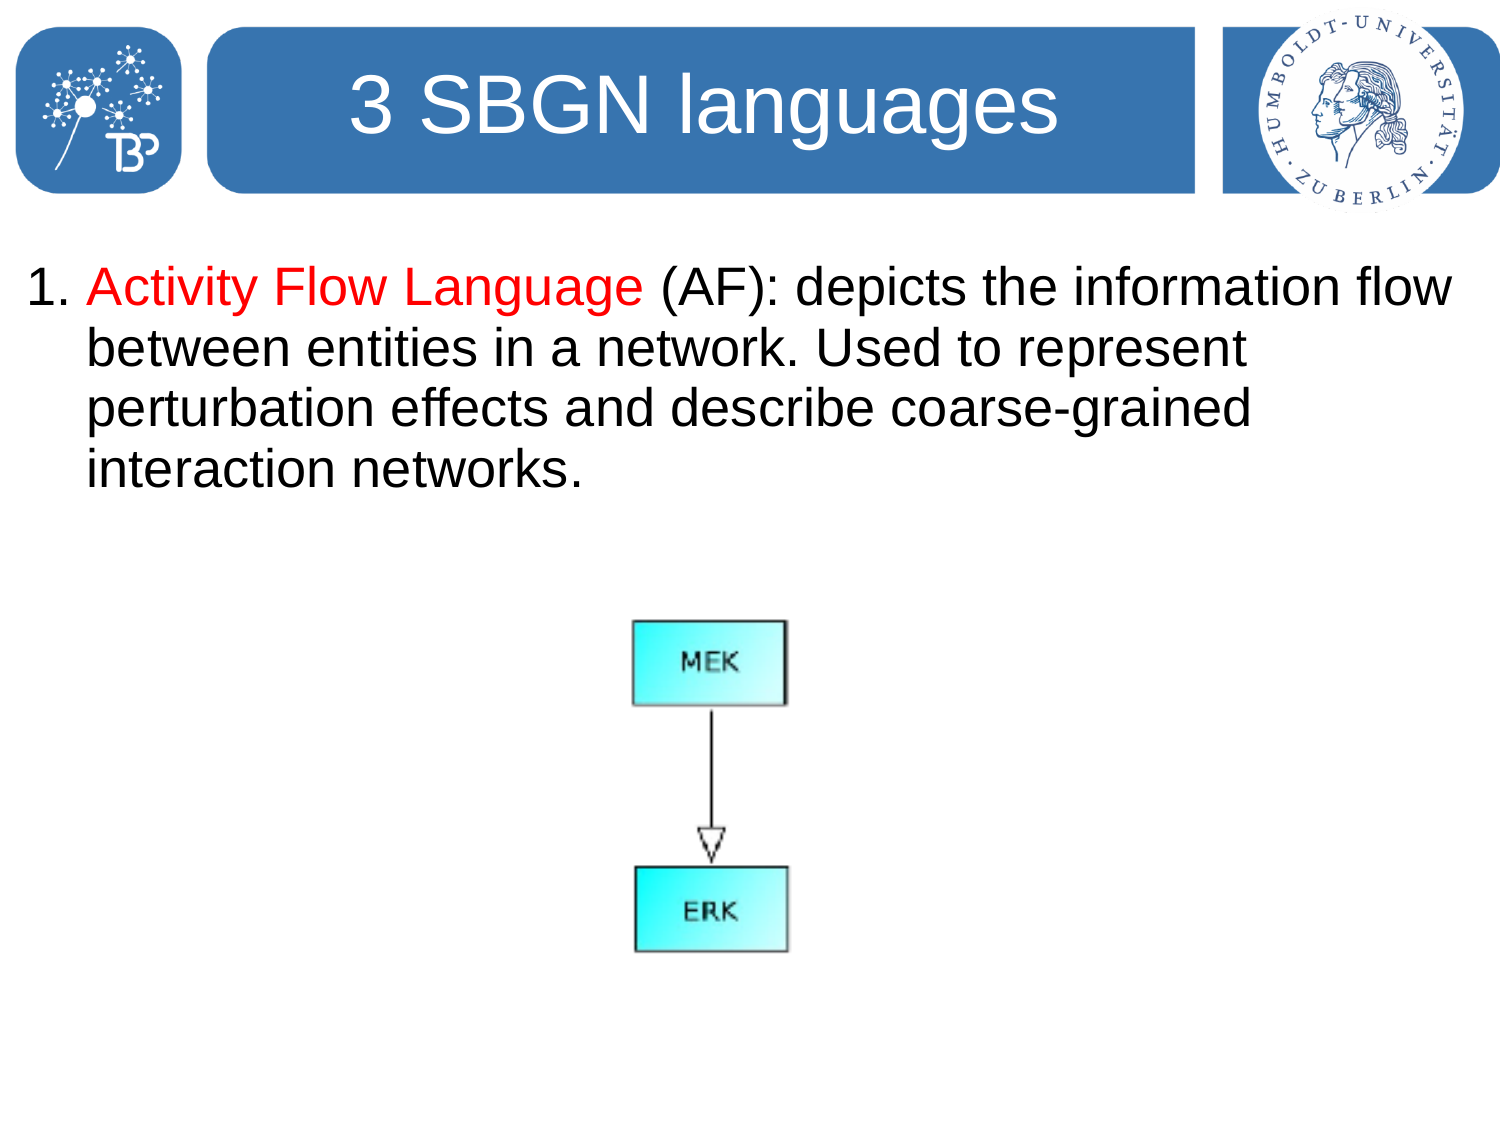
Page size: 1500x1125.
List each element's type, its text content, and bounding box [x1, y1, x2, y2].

title 3 SBGN languages [240, 45, 1171, 165]
text_box 1. Activity Flow Language (AF): depicts the information flow between entities in a network. Used to represent perturbation effects and describe coarse-grained interaction networks. [11, 249, 1486, 661]
picture [615, 599, 812, 976]
picture [15, 7, 1500, 213]
